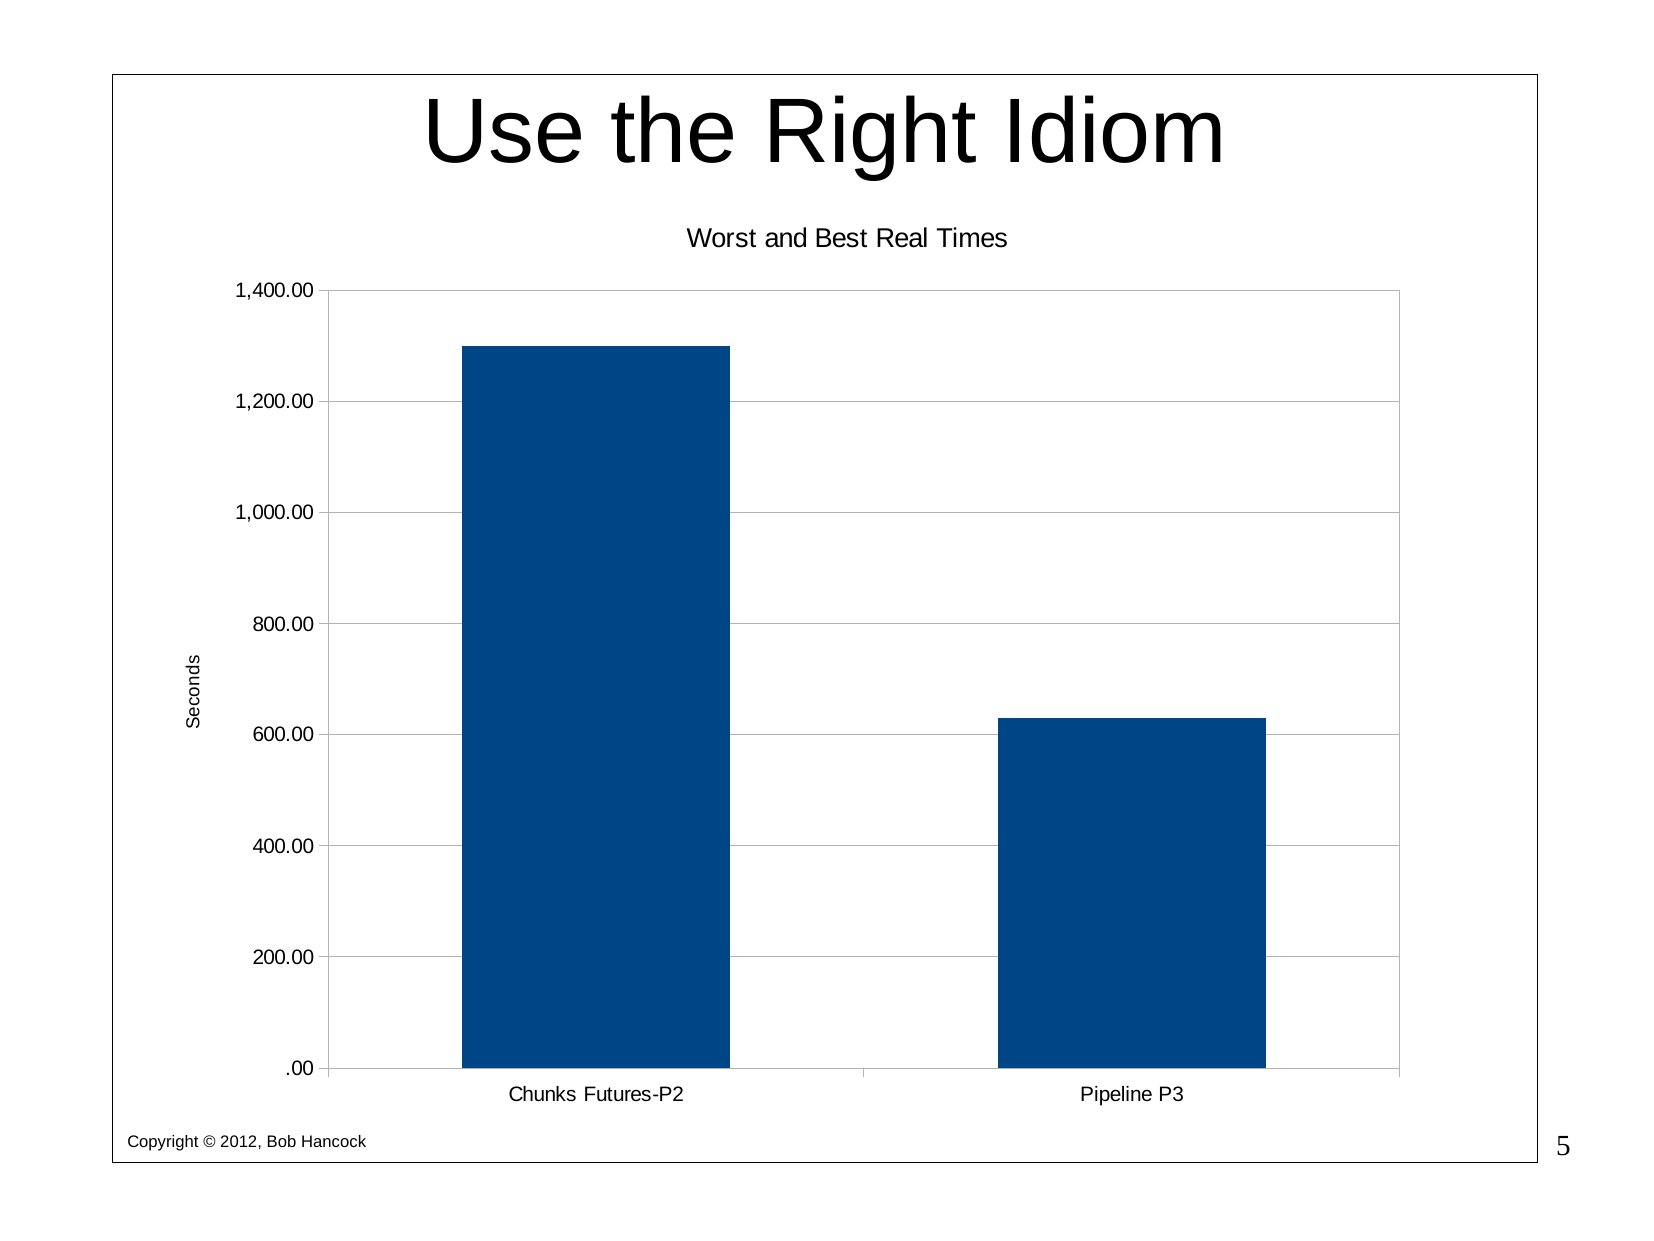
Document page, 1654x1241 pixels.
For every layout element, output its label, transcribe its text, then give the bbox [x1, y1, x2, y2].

text_box Copyright © 2012, Bob Hancock [112, 1125, 382, 1159]
title Use the Right Idiom [112, 75, 1538, 188]
chart [150, 187, 1426, 1126]
